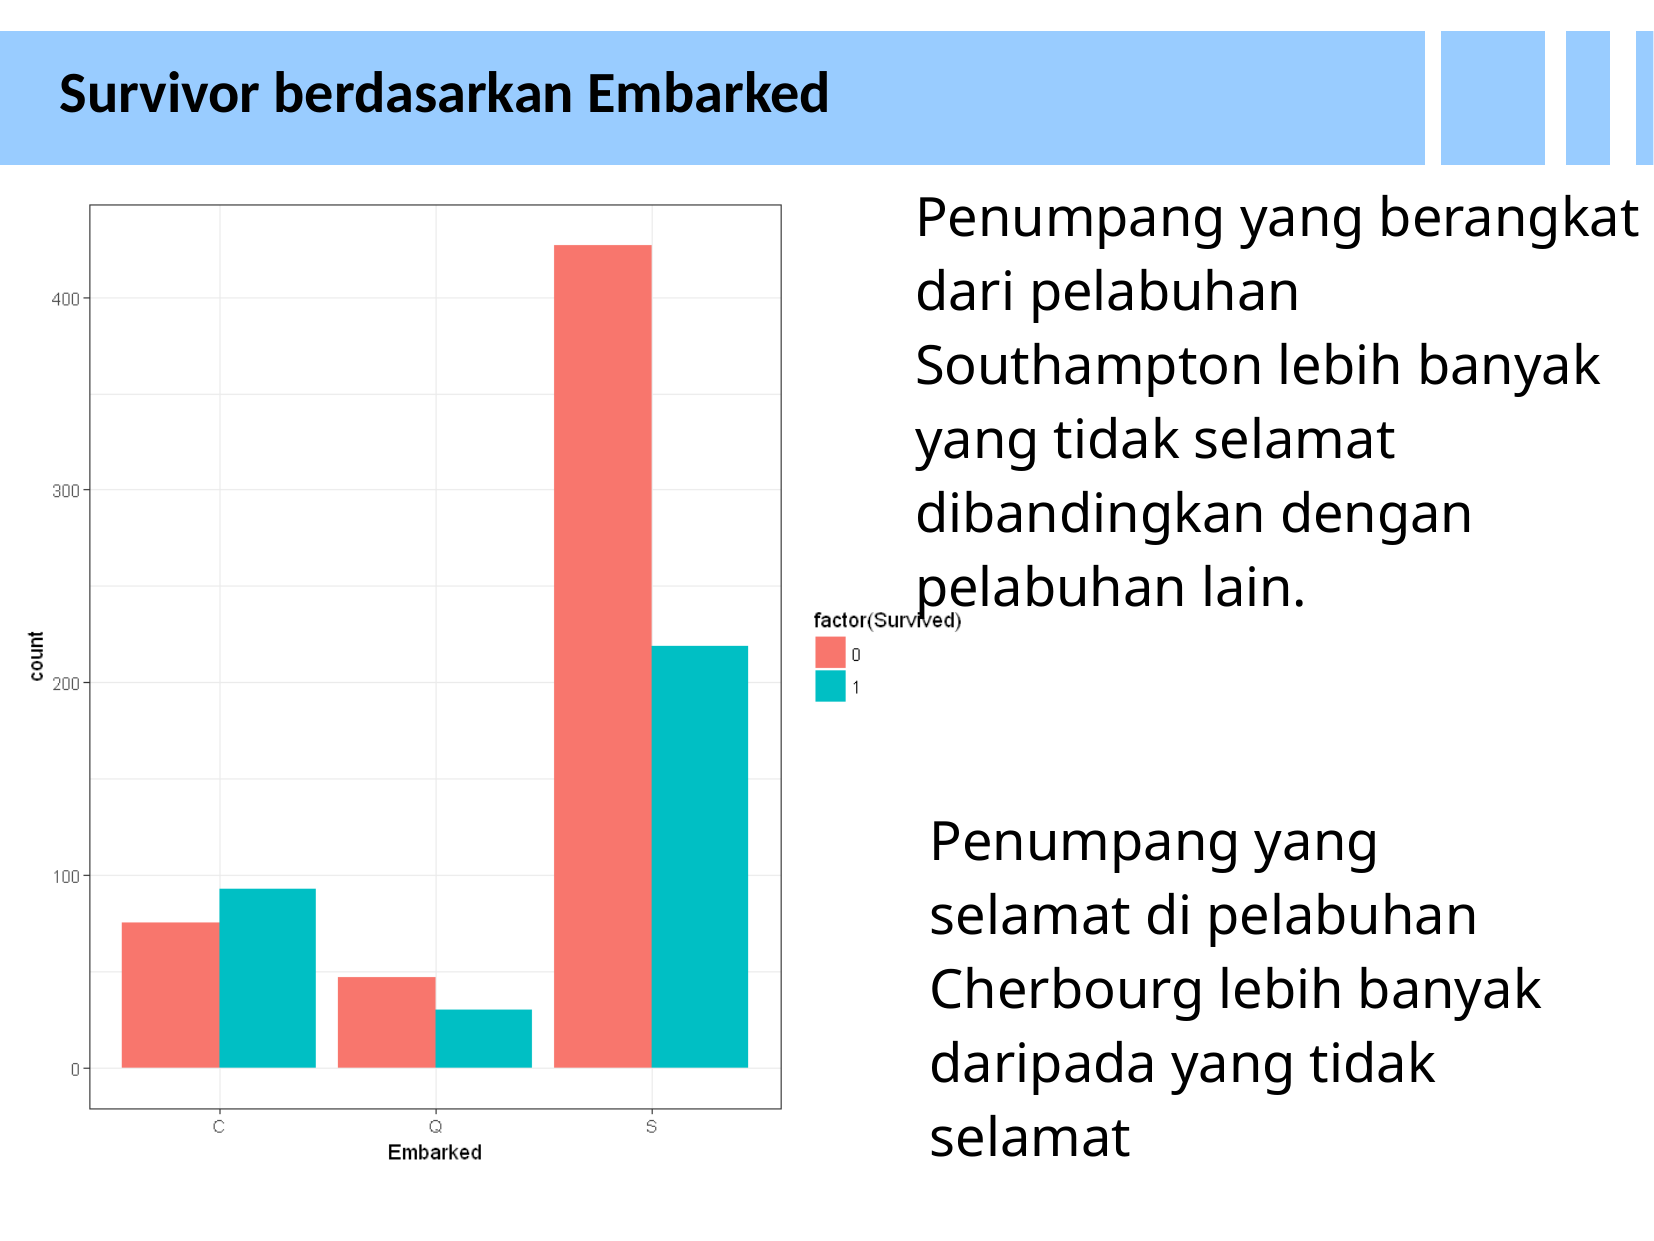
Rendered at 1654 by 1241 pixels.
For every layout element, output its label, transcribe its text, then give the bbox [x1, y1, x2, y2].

subtitle Penumpang yang berangkat dari pelabuhan Southampton lebih banyak yang tidak selamat dibandingkan dengan pelabuhan lain. [915, 141, 1654, 660]
text_box Survivor berdasarkan Embarked [0, 30, 1426, 166]
text_box [1565, 30, 1611, 166]
picture [15, 194, 991, 1171]
text_box [1440, 30, 1546, 166]
text_box Penumpang yang selamat di pelabuhan Cherbourg lebih banyak daripada yang tidak selamat [915, 795, 1592, 1123]
text_box [1635, 30, 1654, 166]
